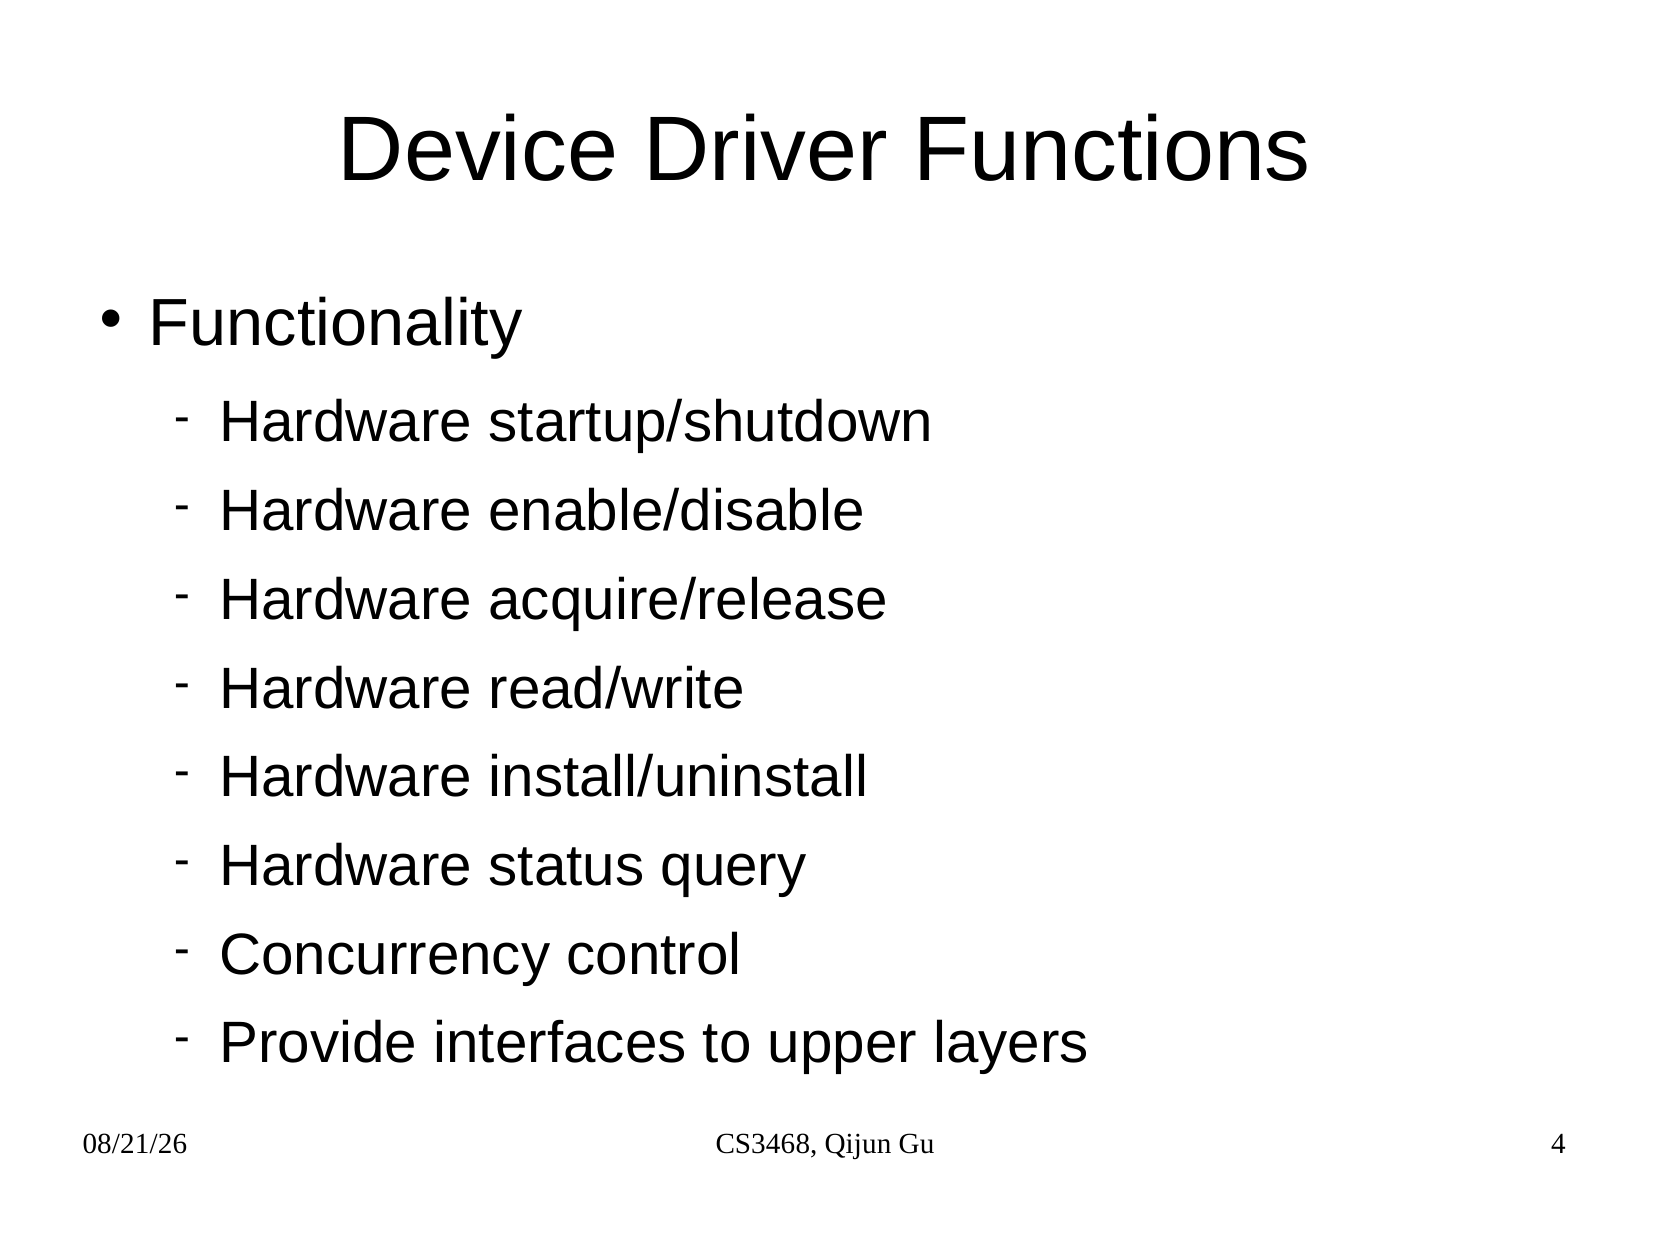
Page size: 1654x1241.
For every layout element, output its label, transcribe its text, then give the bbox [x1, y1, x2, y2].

title Device Driver Functions [82, 56, 1568, 247]
list Functionality Hardware startup/shutdown Hardware enable/disable Hardware acquire/release Hardware read/write Hardware install/uninstall Hardware status query Concurrency control Provide interfaces to upper layers [82, 290, 1568, 1120]
